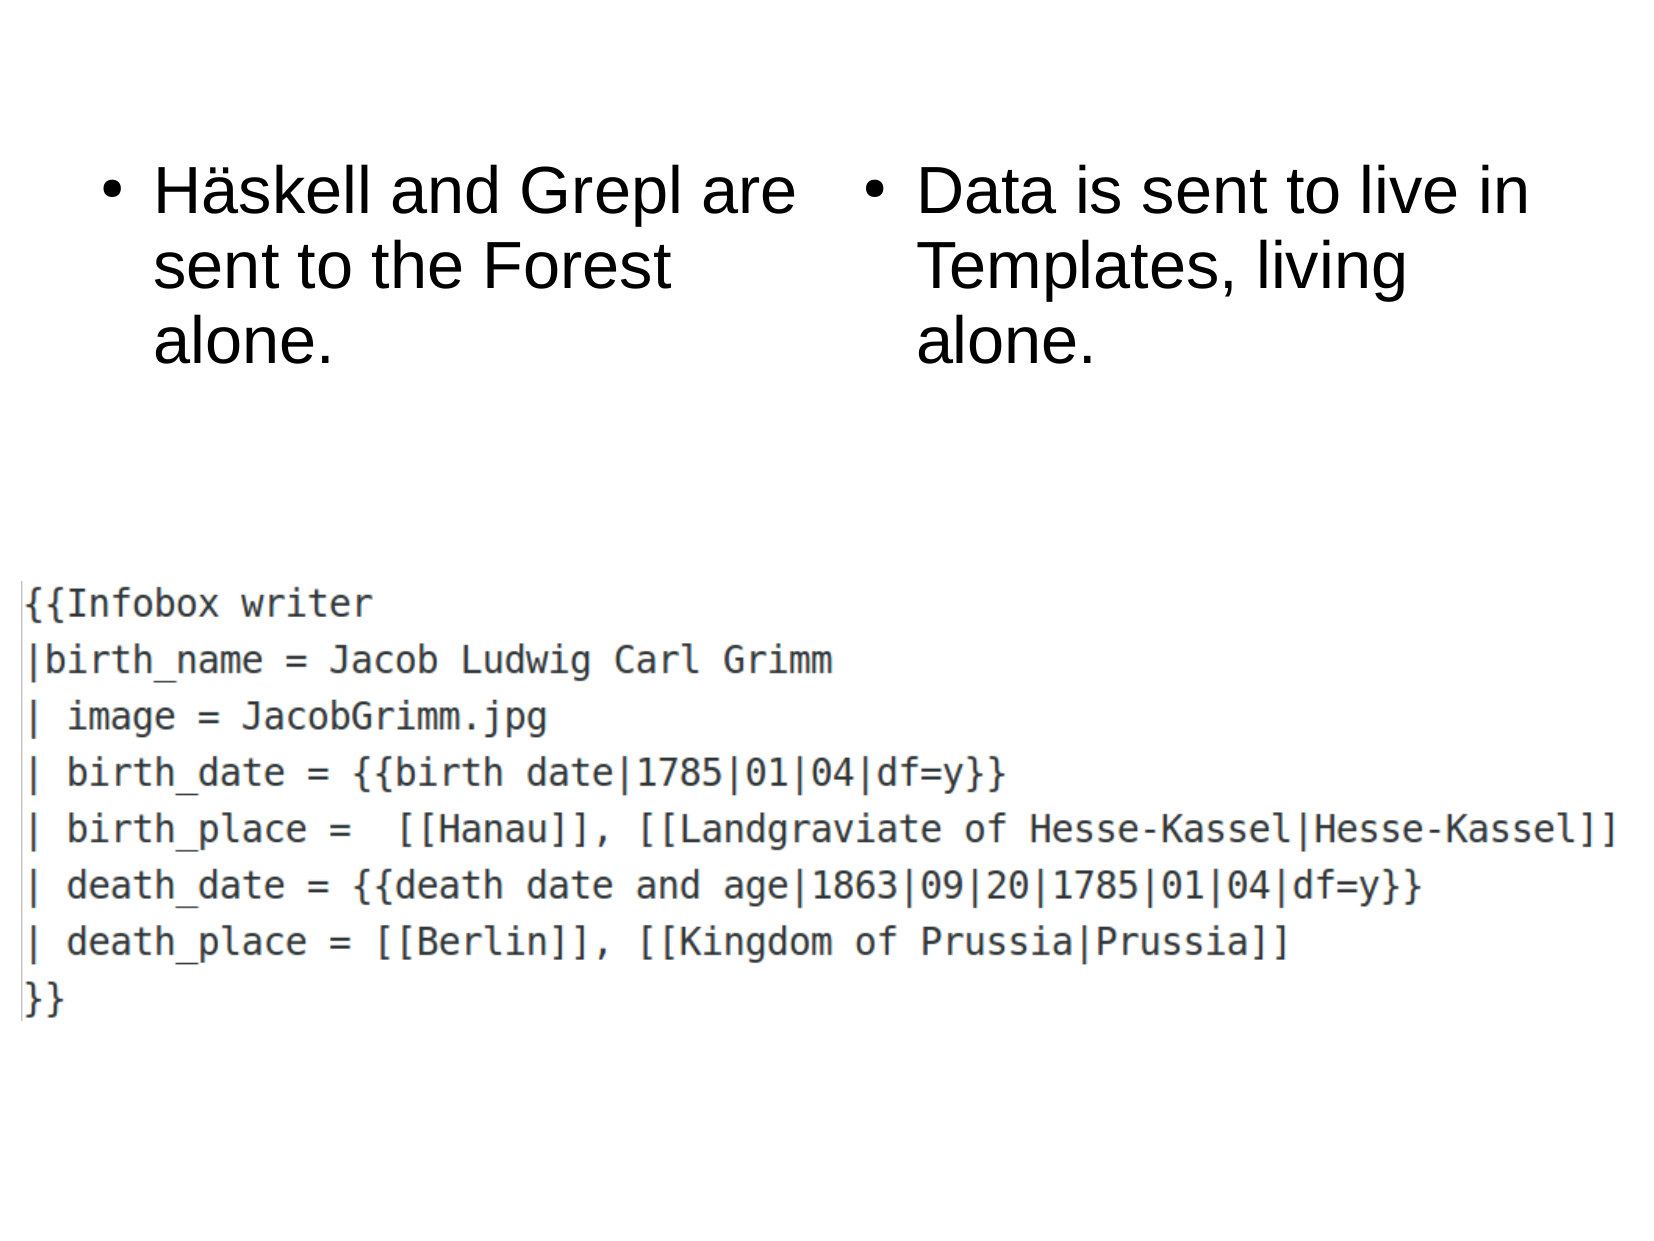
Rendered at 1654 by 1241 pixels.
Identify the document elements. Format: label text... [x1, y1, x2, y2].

list Data is sent to live in Templates, living alone. [845, 153, 1572, 581]
list Häskell and Grepl are sent to the Forest alone. [82, 153, 809, 581]
picture [21, 581, 1627, 1021]
